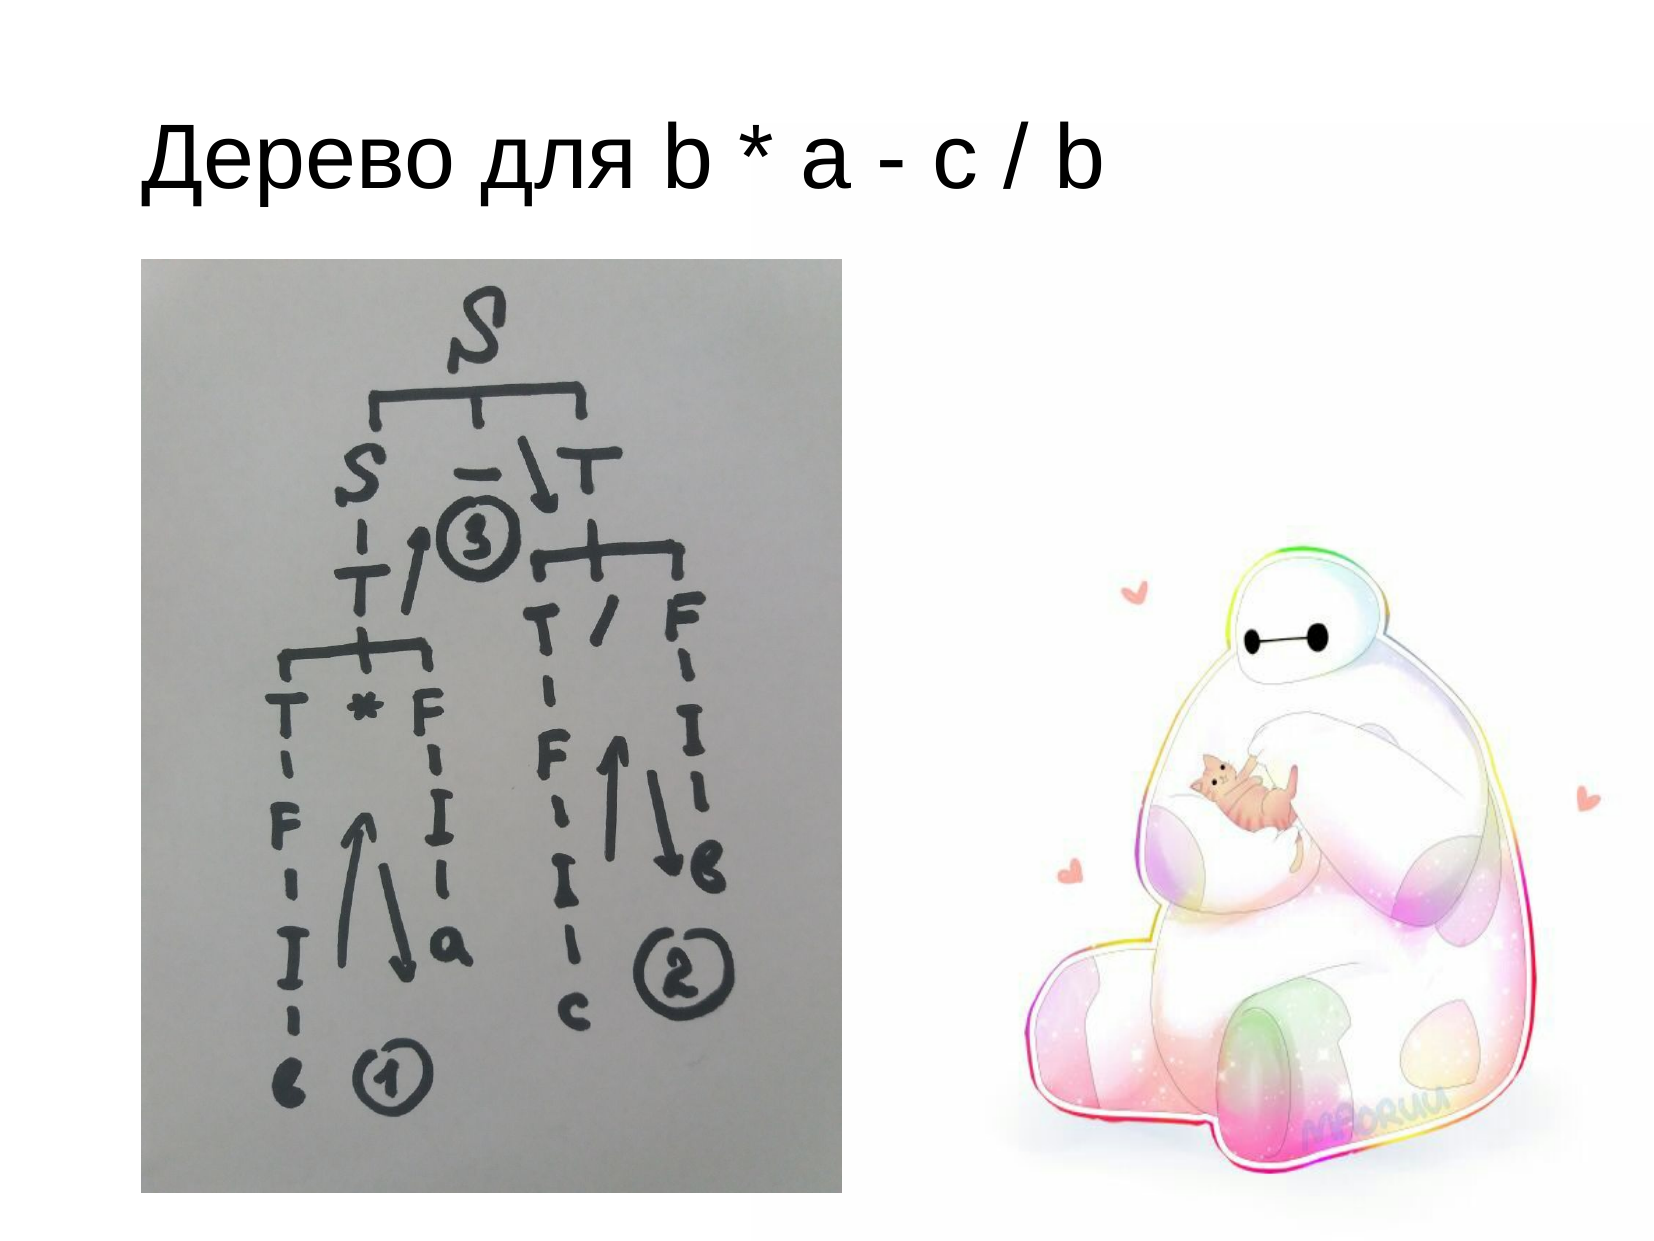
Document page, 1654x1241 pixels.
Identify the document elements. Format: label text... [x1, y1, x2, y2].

title Дерево для b * a - c / b [141, 52, 1441, 260]
picture [141, 123, 1654, 1241]
